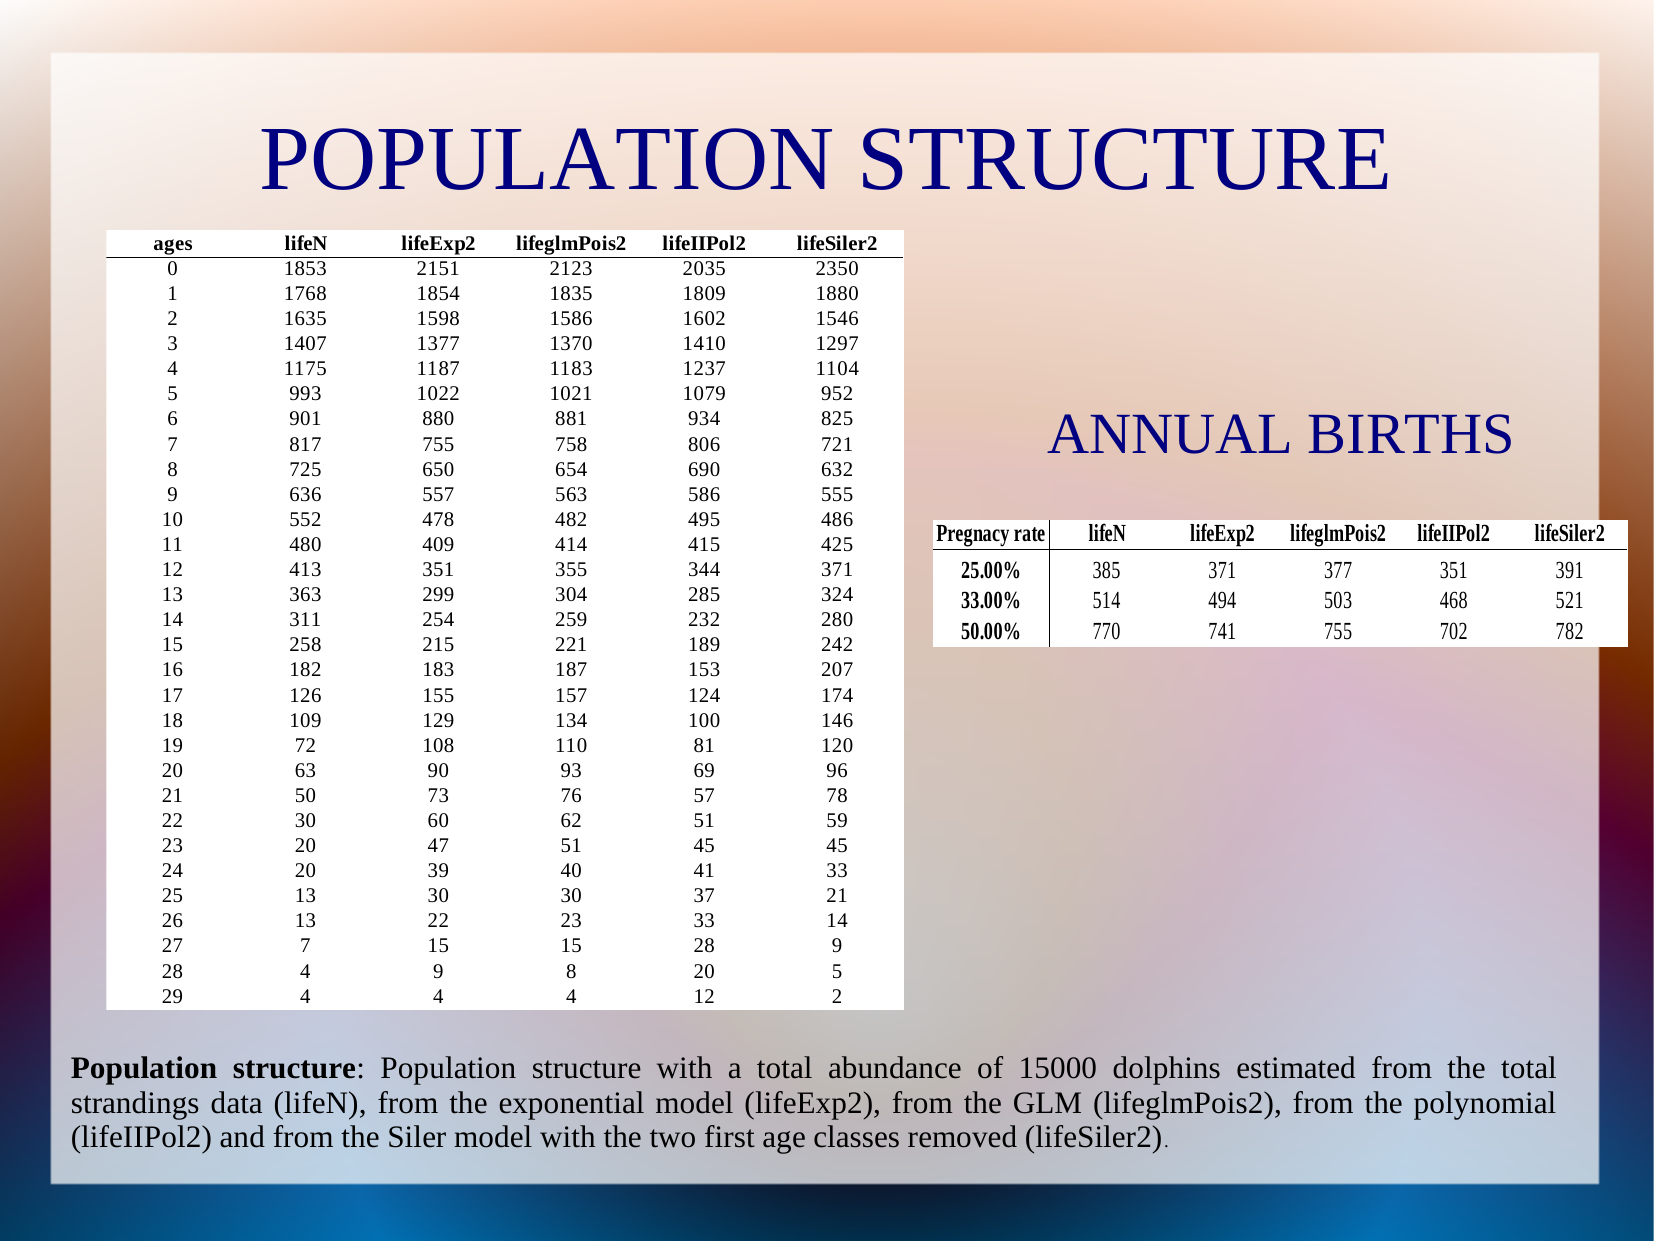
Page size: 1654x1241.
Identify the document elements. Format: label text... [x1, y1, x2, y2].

list Population structure: Population structure with a total abundance of 15000 dolphins estimated from the total strandings data (lifeN), from the exponential model (lifeExp2), from the GLM (lifeglmPois2), from the polynomial (lifeIIPol2) and from the Siler model with the two first age classes removed (lifeSiler2). [70, 1051, 1559, 1155]
picture [0, 0, 1654, 1241]
chart [933, 519, 1630, 650]
title POPULATION STRUCTURE [82, 55, 1571, 263]
title ANNUAL BIRTHS [1033, 330, 1530, 538]
